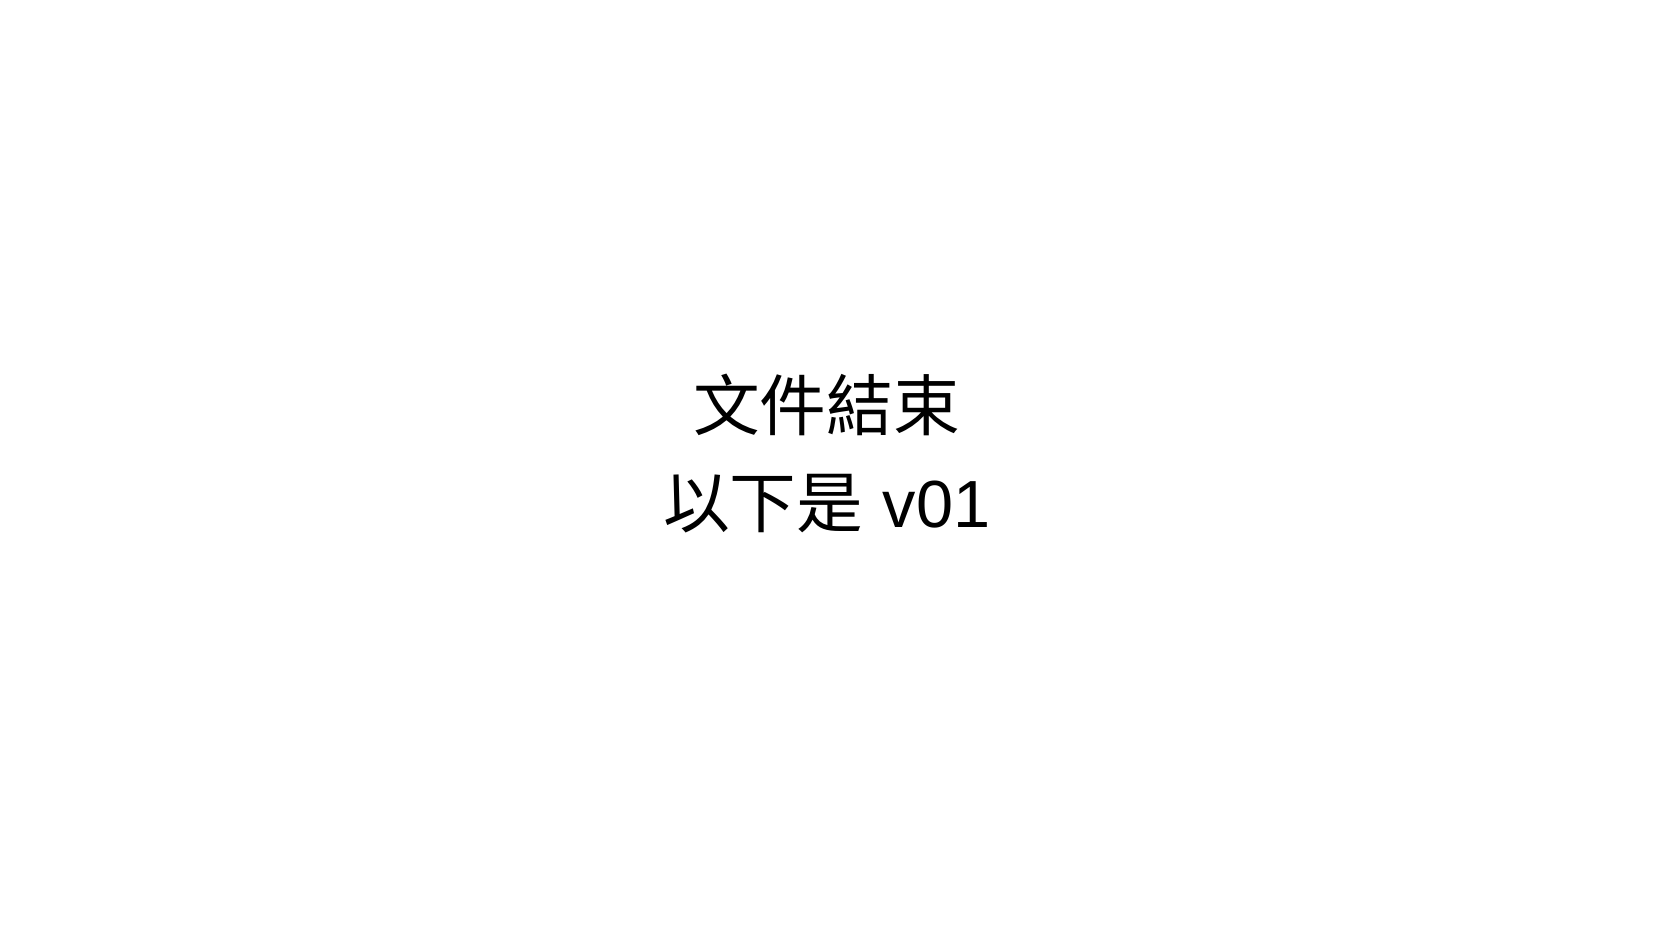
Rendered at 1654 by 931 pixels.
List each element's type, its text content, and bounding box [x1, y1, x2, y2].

subtitle 文件結束 以下是v01 [82, 217, 1571, 758]
